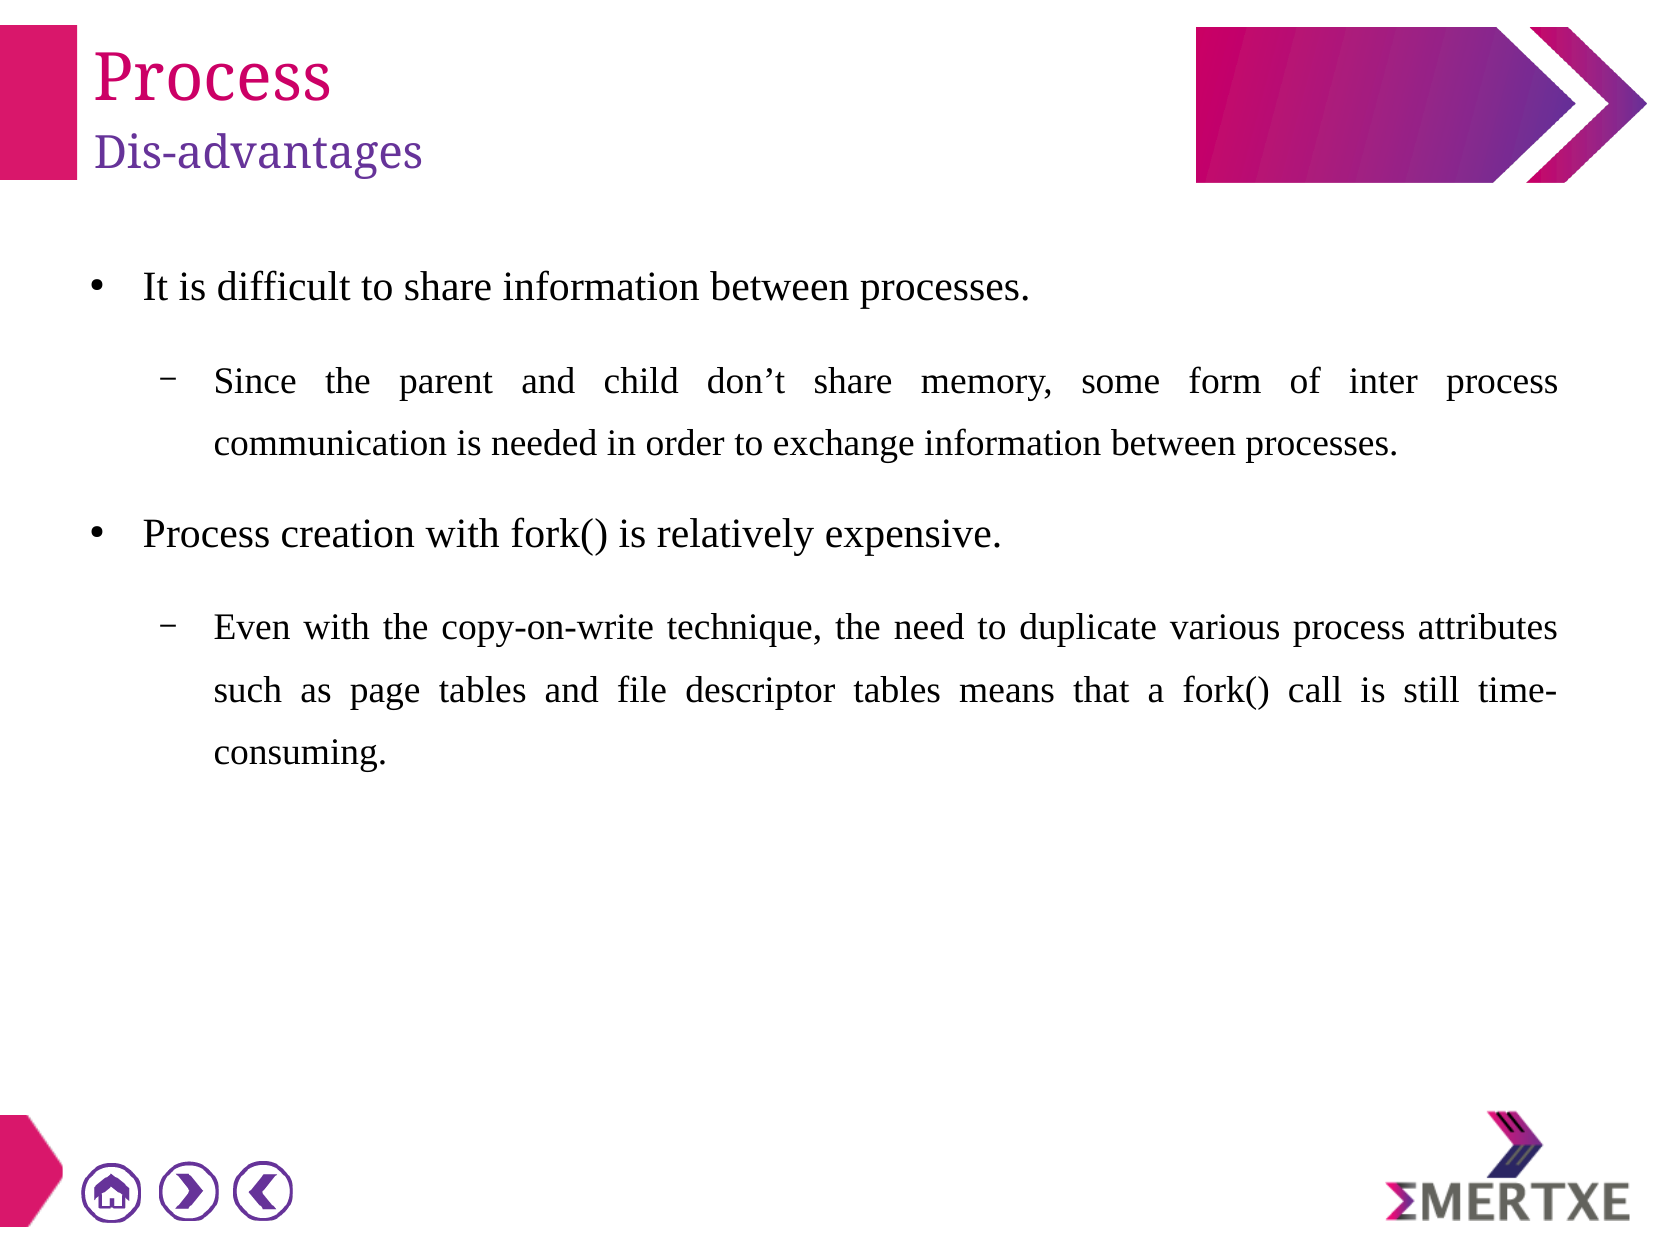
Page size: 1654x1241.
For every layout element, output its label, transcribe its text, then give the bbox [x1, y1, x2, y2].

list It is difficult to share information between processes. Since the parent and child don’t share memory, some form of inter process communication is needed in order to exchange information between processes. Process creation with fork() is relatively expensive. Even with the copy-on-write technique, the need to duplicate various process attributes such as page tables and file descriptor tables means that a fork() call is still time-consuming. [71, 240, 1561, 1094]
title Process Dis-advantages [93, 2, 1571, 210]
picture [1571, 27, 1647, 183]
picture [233, 1161, 293, 1221]
picture [1385, 1107, 1631, 1221]
picture [159, 1161, 219, 1221]
picture [81, 1163, 141, 1223]
